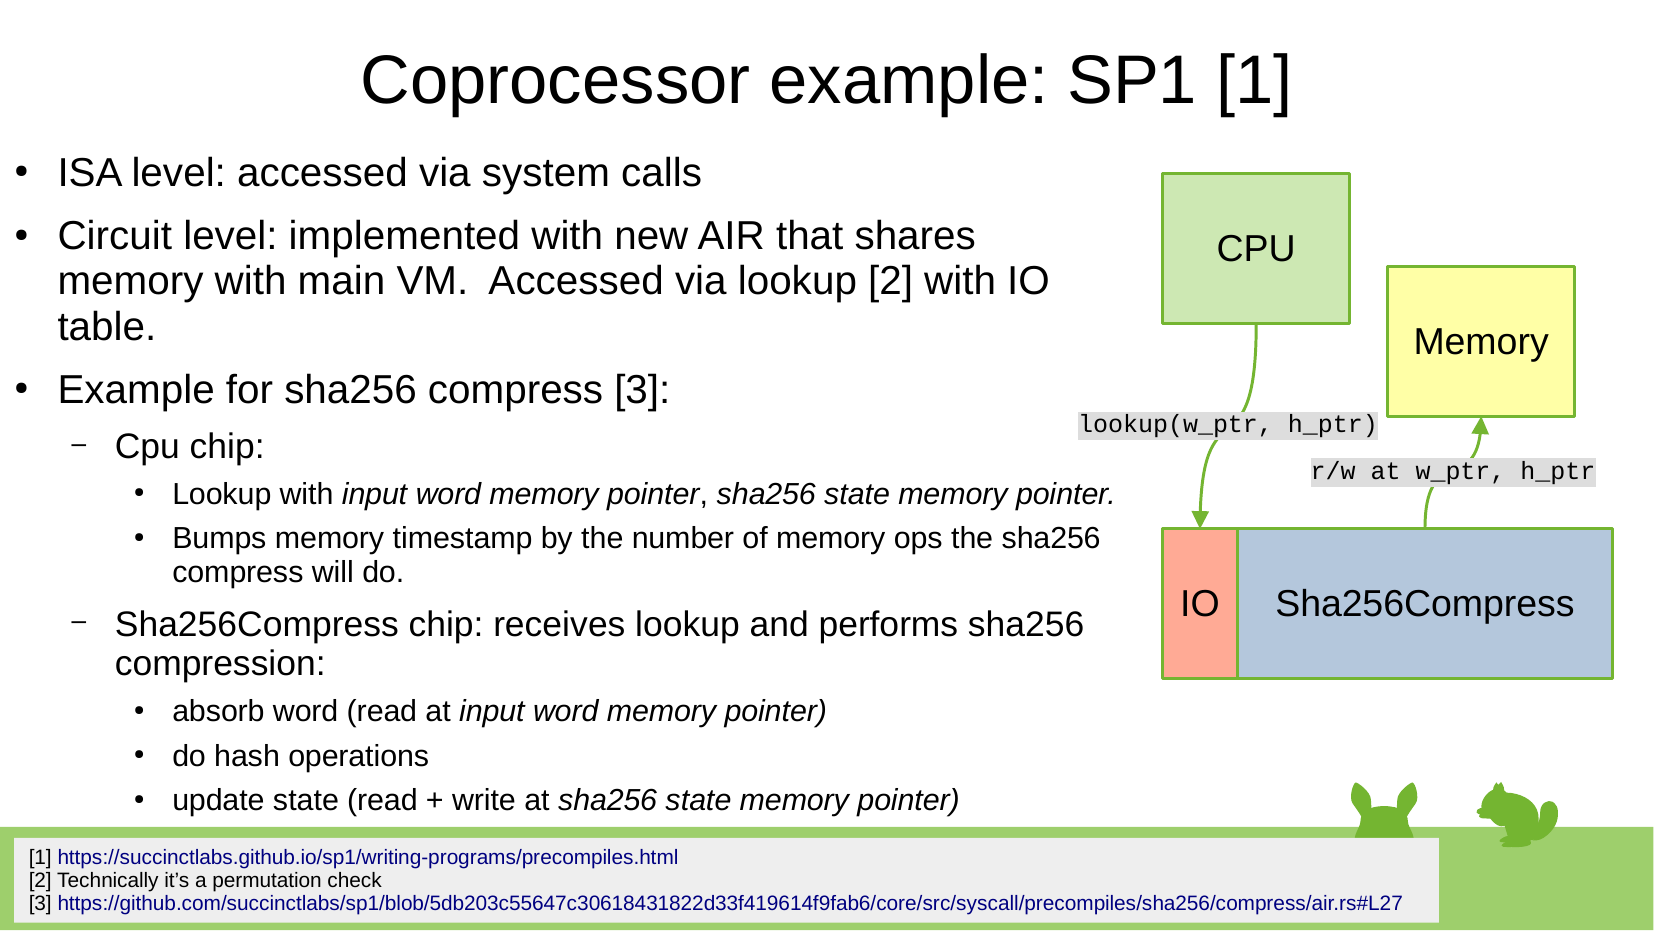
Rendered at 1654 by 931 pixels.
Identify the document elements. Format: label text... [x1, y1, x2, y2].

text_box CPU [1162, 173, 1350, 324]
title Coprocessor example: SP1 [1] [88, 5, 1565, 154]
text_box Sha256Compress [1238, 528, 1613, 679]
text_box [1] https://succinctlabs.github.io/sp1/writing-programs/precompiles.html [2] Technically it’s a permutation check [3] https://github.com/succinctlabs/sp1/blob/5db203c55647c30618431822d33f419614f9fab6/core/src/syscall/precompiles/sha256/compress/air.rs#L27 [14, 837, 1439, 923]
list ISA level: accessed via system calls Circuit level: implemented with new AIR that shares memory with main VM. Accessed via lookup [2] with IO table. Example for sha256 compress [3]: Cpu chip: Lookup with input word memory pointer, sha256 state memory pointer. Bumps memory timestamp by the number of memory ops the sha256 compress will do. Sha256Compress chip: receives lookup and performs sha256 compression: absorb word (read at input word memory pointer) do hash operations update state (read + write at sha256 state memory pointer) [0, 150, 1126, 826]
text_box IO [1162, 528, 1238, 679]
text_box Memory [1387, 266, 1575, 417]
